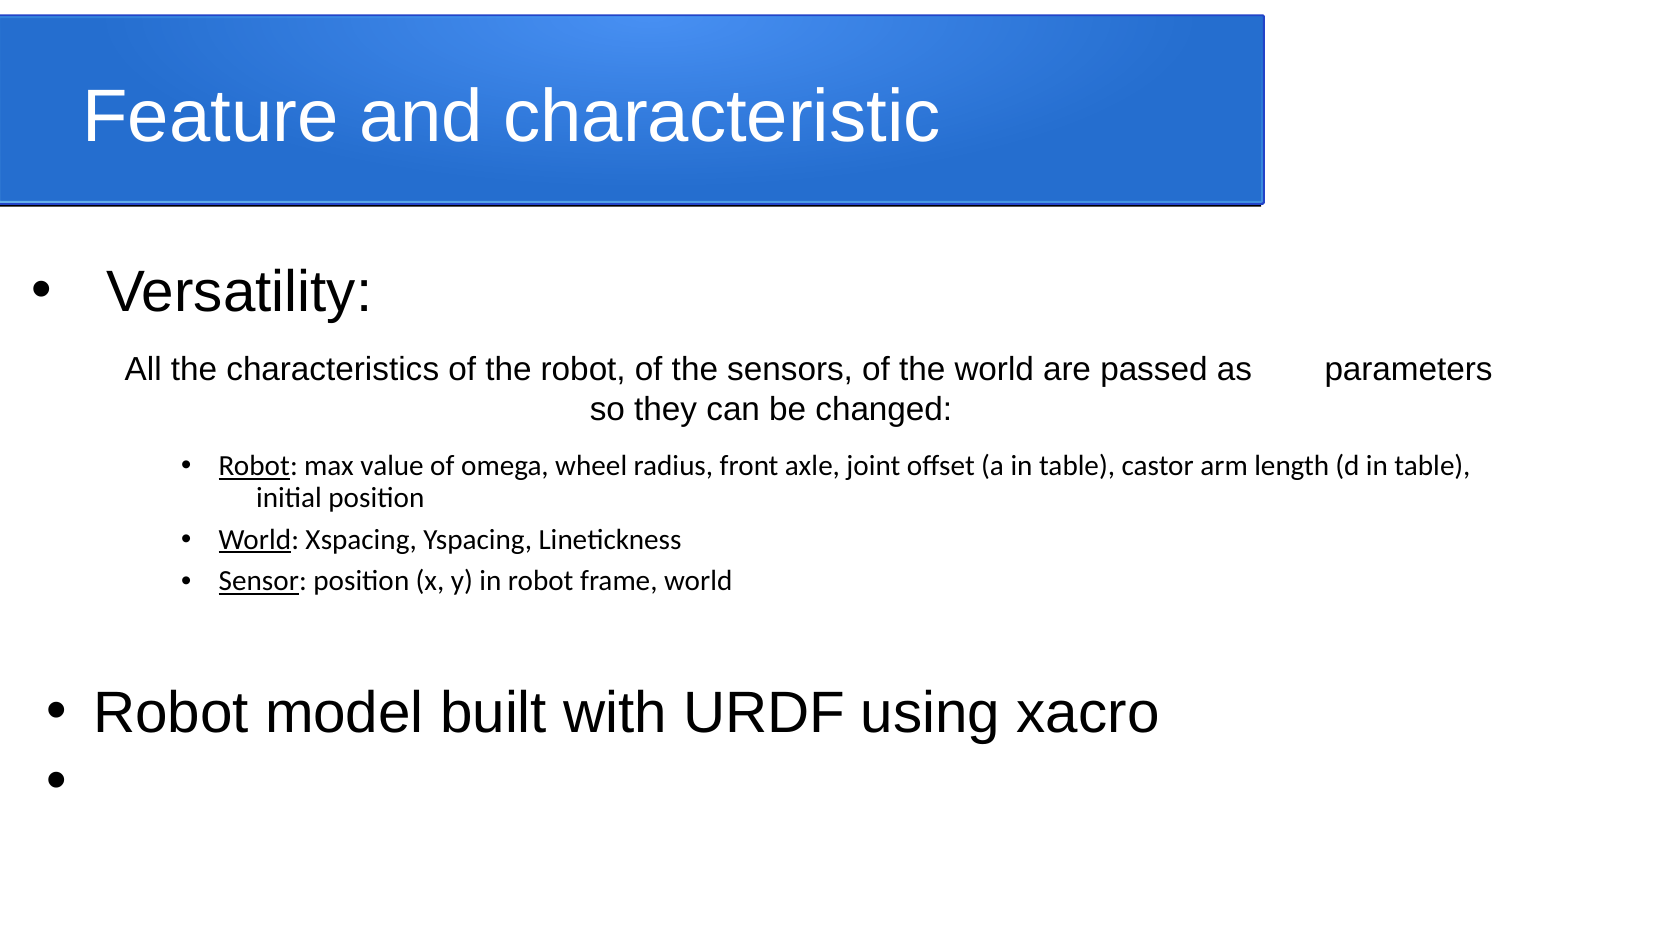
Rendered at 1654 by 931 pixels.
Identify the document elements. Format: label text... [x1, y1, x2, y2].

title Feature and characteristic [82, 67, 1235, 158]
subtitle Versatility: All the characteristics of the robot, of the sensors, of the world are passed as parameters so they can be changed: Robot: max value of omega, wheel radius, front axle, joint offset (a in table), castor arm length (d in table), initial position World: Xspacing, Yspacing, Linetickness Sensor: position (x, y) in robot frame, world [31, 246, 1512, 684]
text_box Robot model built with URDF using xacro [31, 667, 1199, 824]
